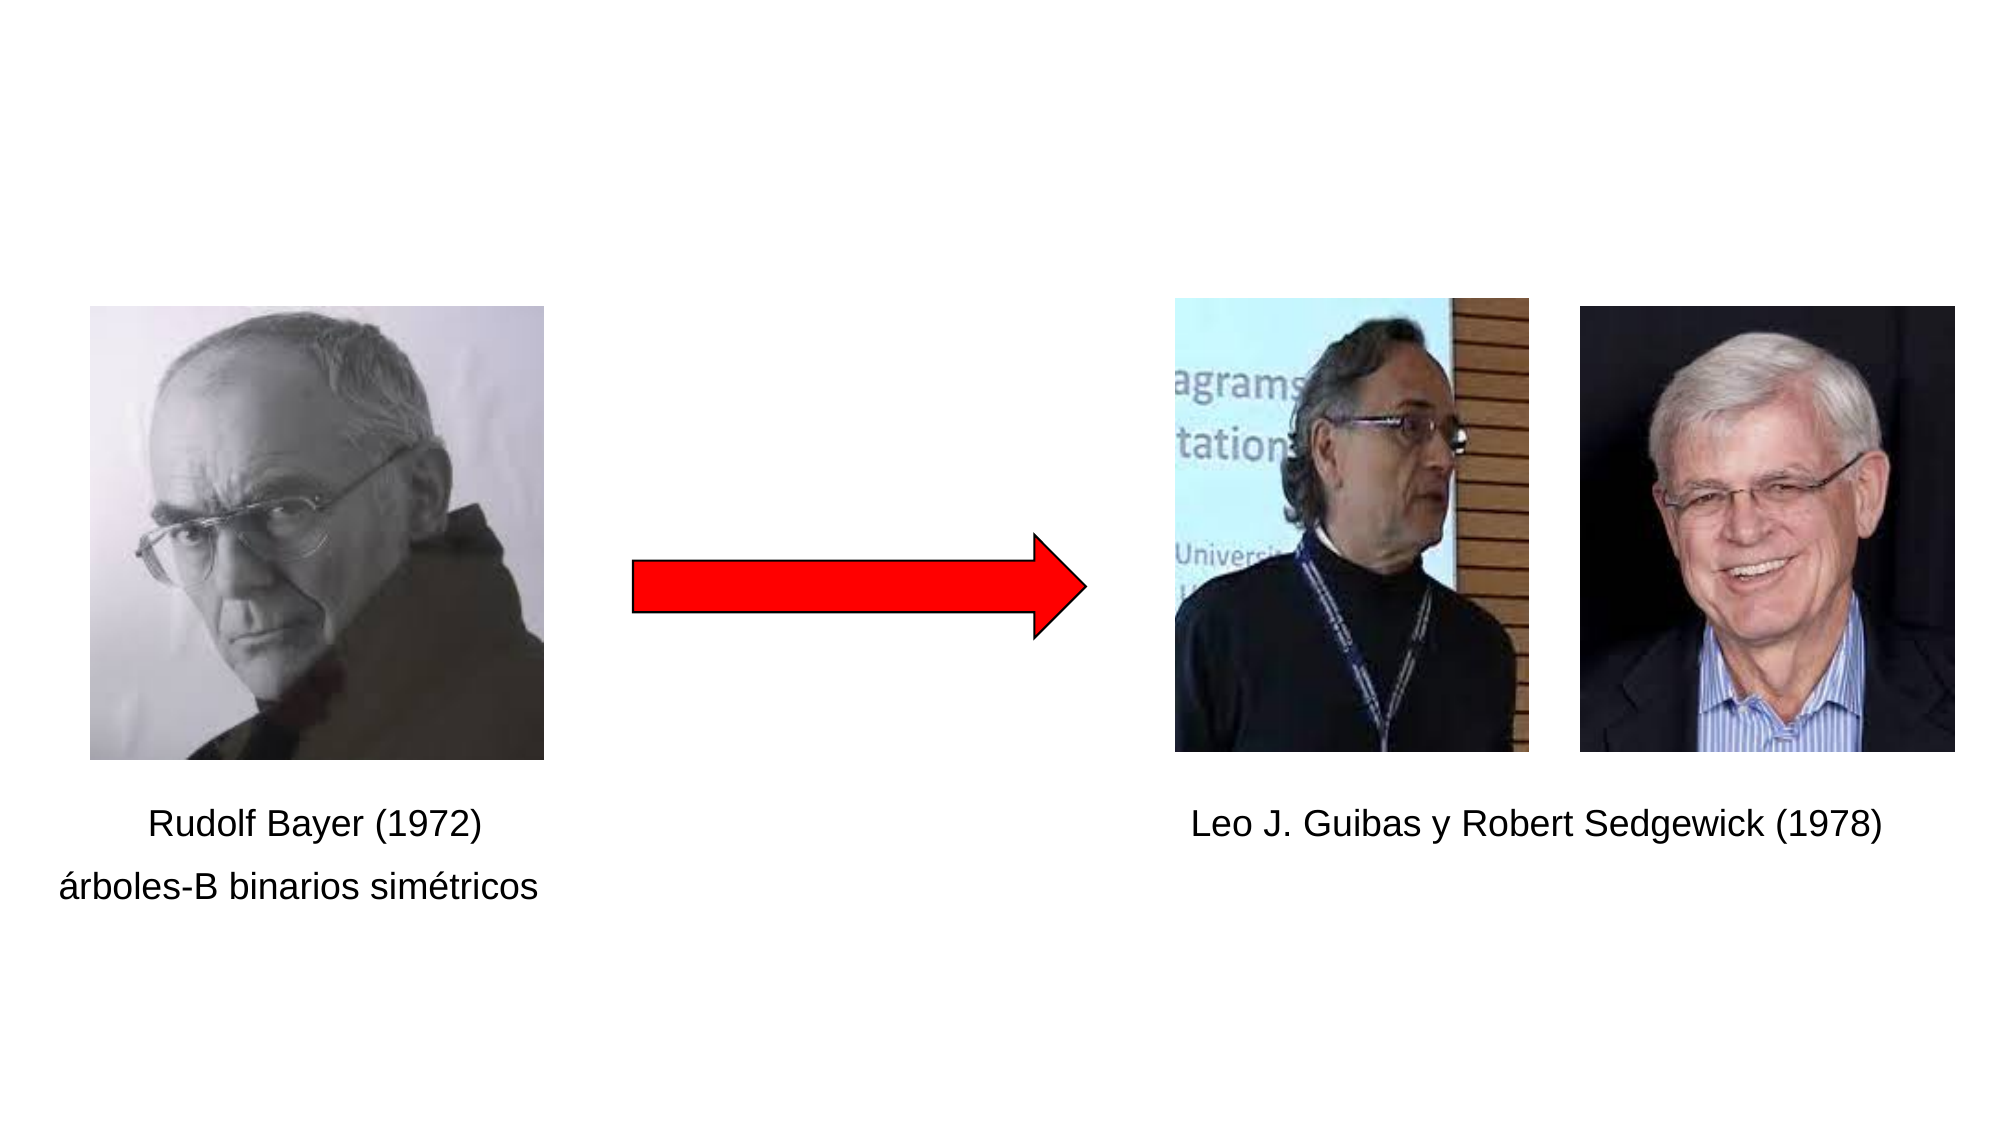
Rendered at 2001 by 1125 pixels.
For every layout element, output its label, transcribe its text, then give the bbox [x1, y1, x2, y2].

text_box árboles-B binarios simétricos [43, 854, 591, 916]
text_box [633, 534, 1086, 639]
picture [1175, 298, 1529, 752]
text_box Leo J. Guibas y Robert Sedgewick (1978) [1175, 791, 2000, 852]
text_box Rudolf Bayer (1972) [132, 791, 501, 854]
picture [90, 306, 544, 760]
picture [1580, 306, 1955, 752]
